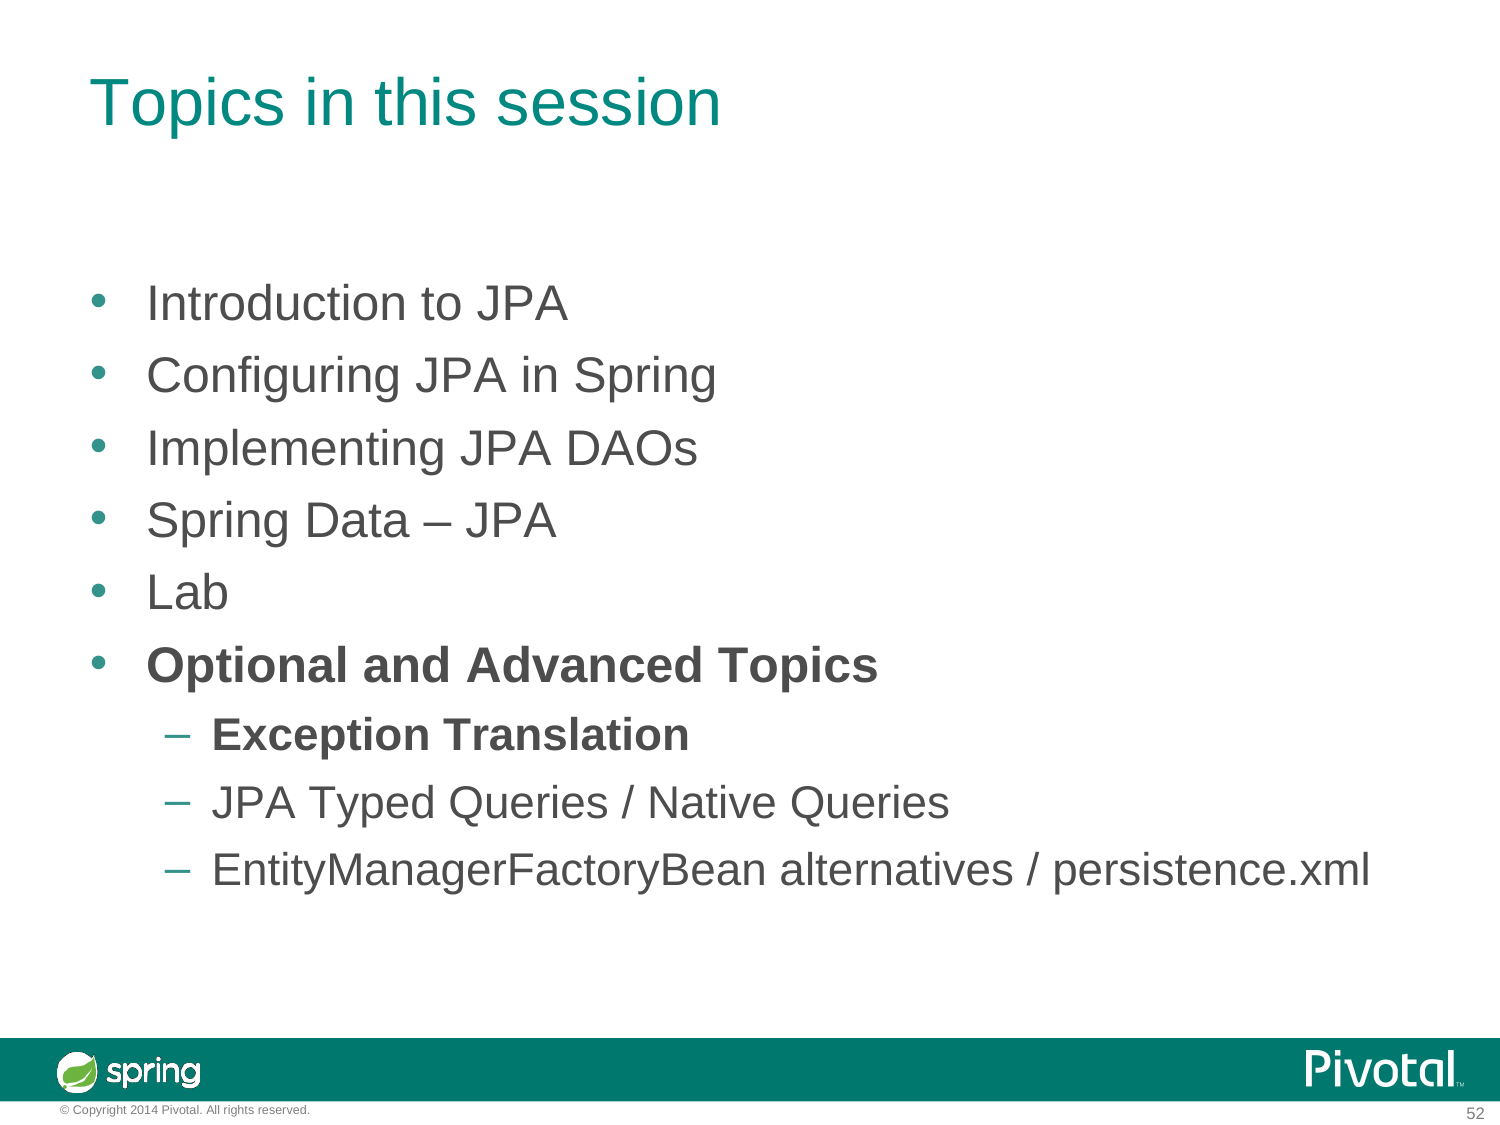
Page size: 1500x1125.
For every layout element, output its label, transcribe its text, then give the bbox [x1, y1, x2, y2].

list Introduction to JPA Configuring JPA in Spring Implementing JPA DAOs Spring Data – JPA Lab Optional and Advanced Topics Exception Translation JPA Typed Queries / Native Queries EntityManagerFactoryBean alternatives / persistence.xml [75, 262, 1426, 1005]
title Topics in this session [75, 45, 1426, 233]
picture [1306, 1050, 1464, 1087]
picture [32, 1041, 210, 1103]
